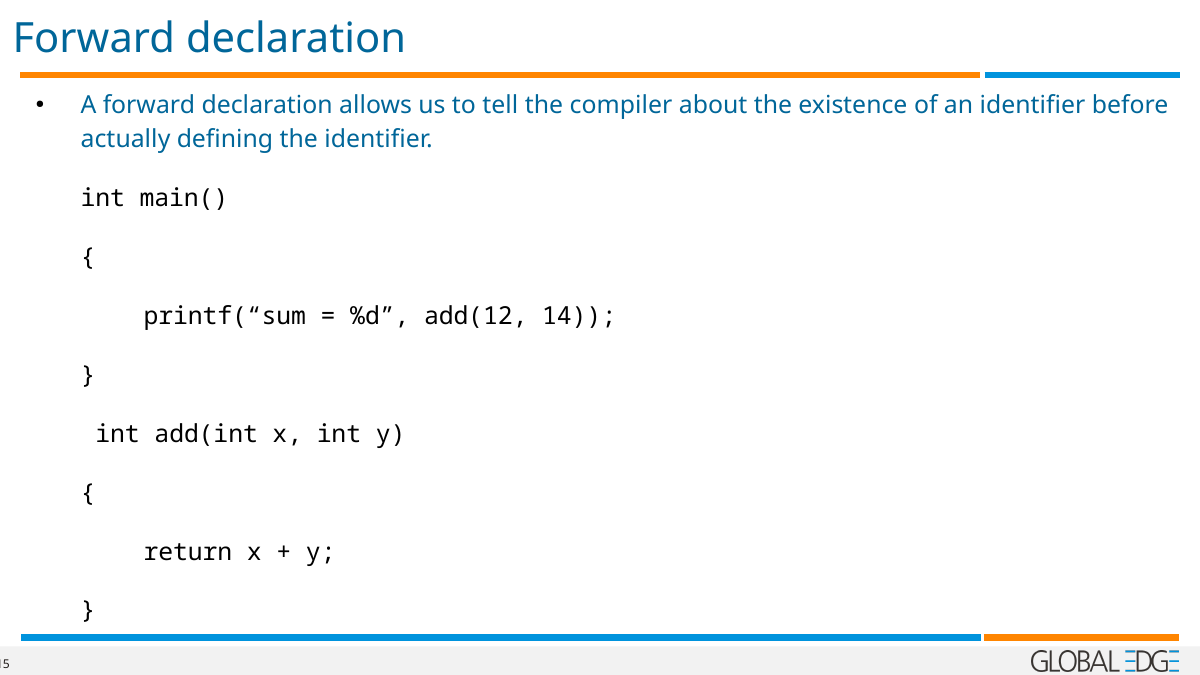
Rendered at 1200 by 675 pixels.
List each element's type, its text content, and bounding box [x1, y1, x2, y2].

picture [1031, 650, 1179, 672]
title Forward declaration [12, 9, 1088, 63]
list A forward declaration allows us to tell the compiler about the existence of an identifier before actually defining the identifier. int main() { printf(“sum = %d”, add(12, 14)); } int add(int x, int y) { return x + y; } [20, 87, 1179, 628]
